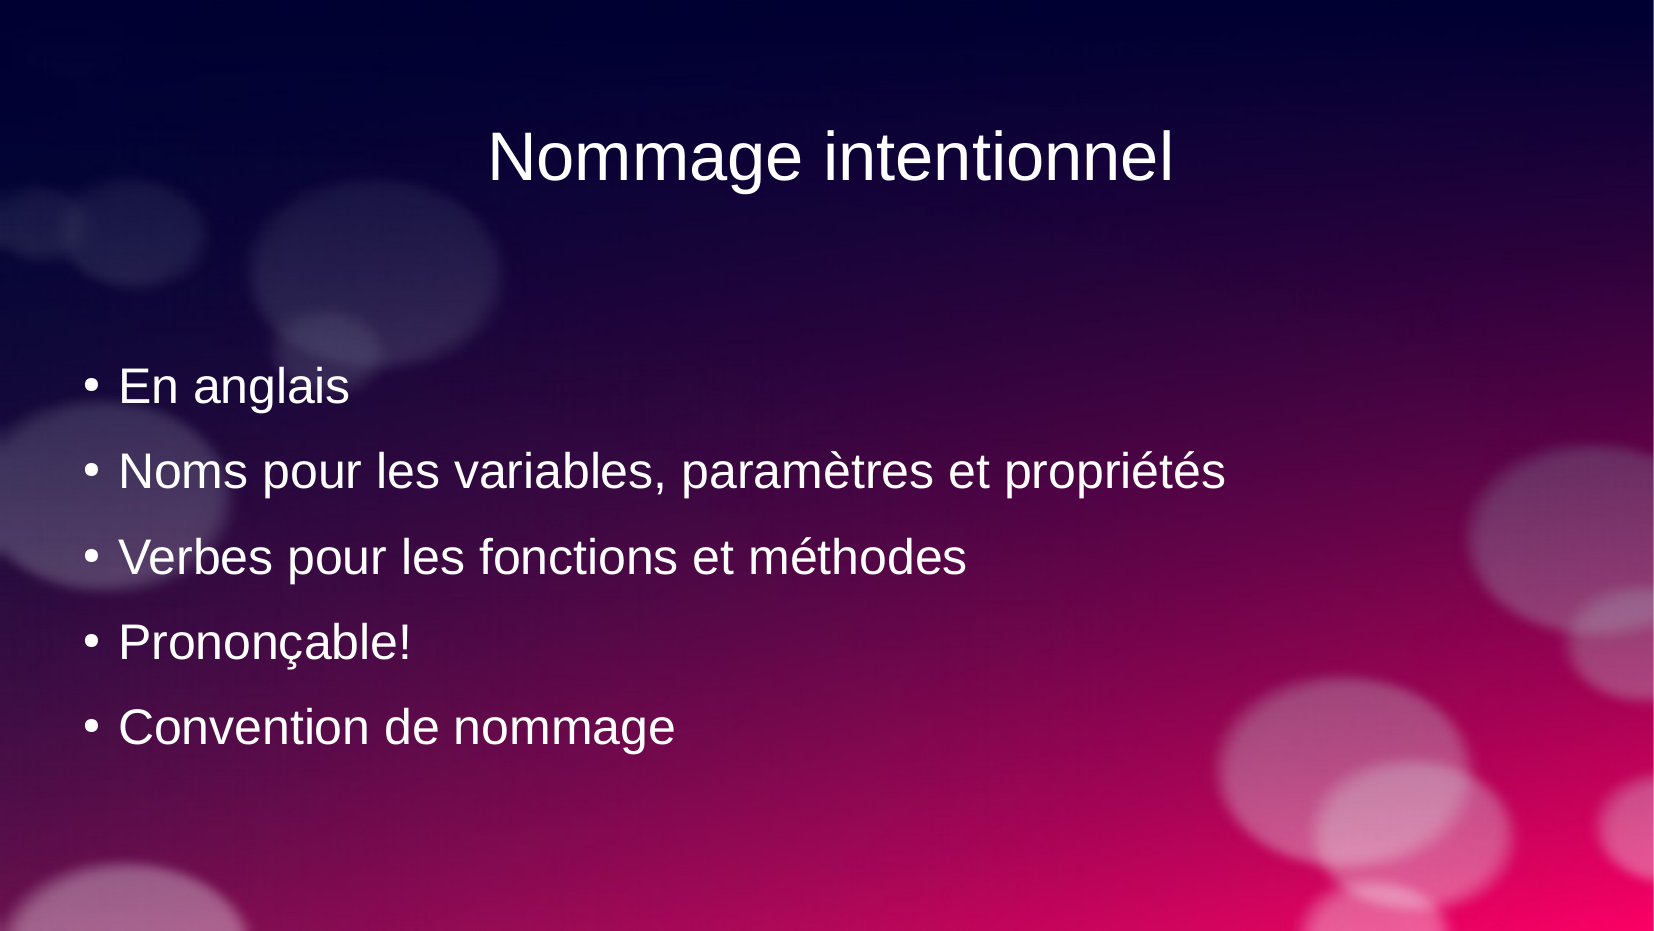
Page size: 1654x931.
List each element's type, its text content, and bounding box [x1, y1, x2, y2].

picture [0, 0, 1654, 931]
title Nommage intentionnel [86, 78, 1576, 235]
subtitle En anglais Noms pour les variables, paramètres et propriétés Verbes pour les fonctions et méthodes Prononçable! Convention de nommage [82, 281, 1571, 833]
